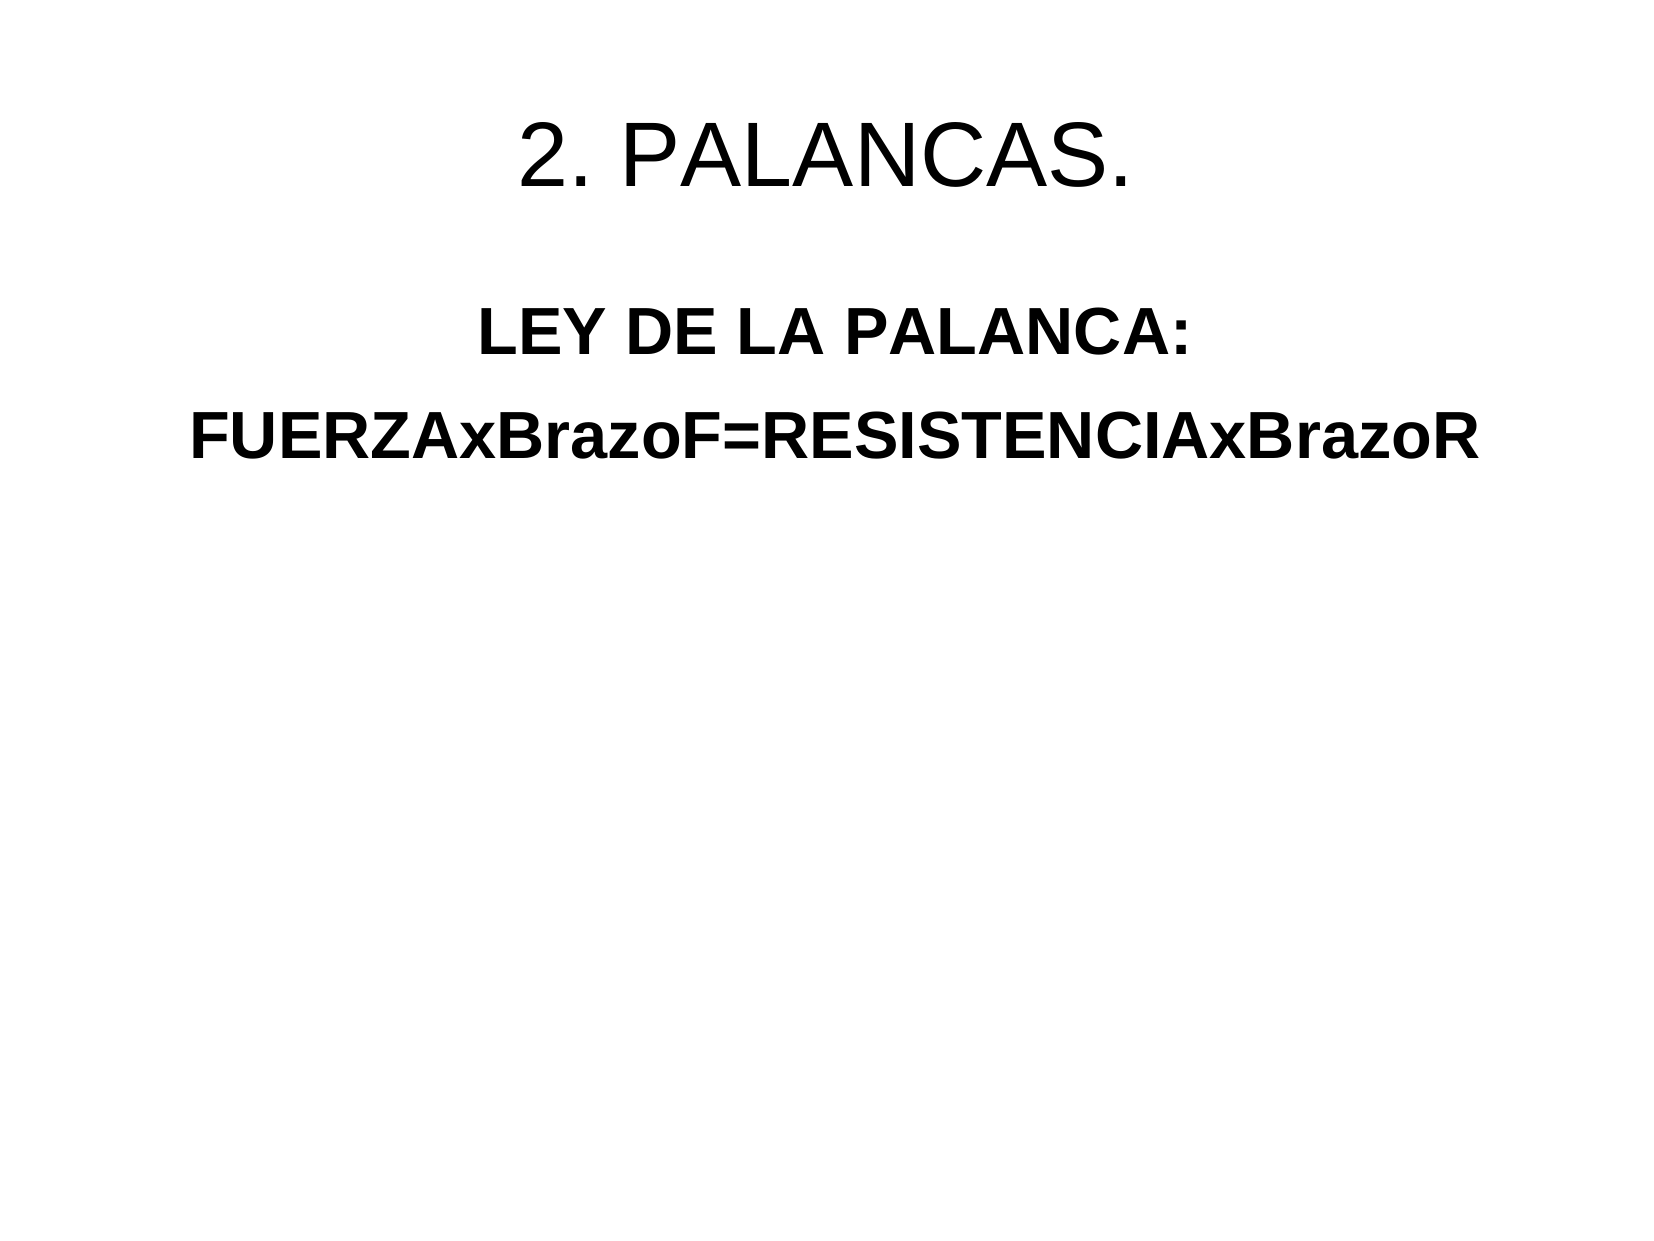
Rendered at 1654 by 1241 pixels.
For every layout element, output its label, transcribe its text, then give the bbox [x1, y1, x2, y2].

list LEY DE LA PALANCA: FUERZAxBrazoF=RESISTENCIAxBrazoR [82, 290, 1571, 1109]
title 2. PALANCAS. [82, 56, 1571, 249]
